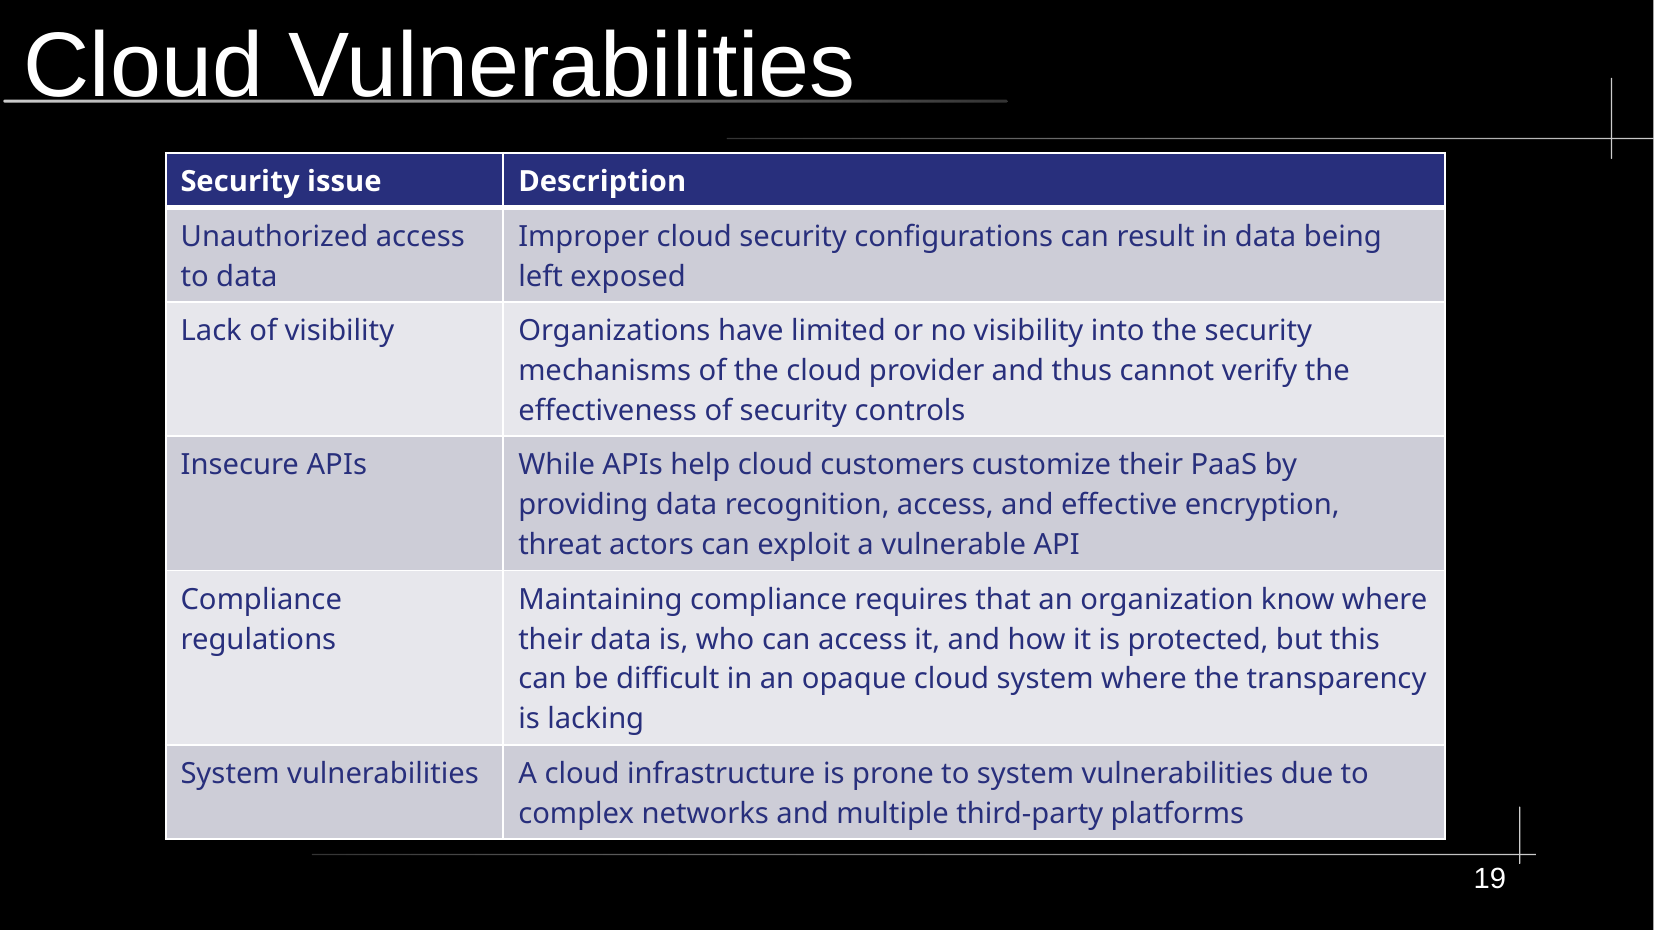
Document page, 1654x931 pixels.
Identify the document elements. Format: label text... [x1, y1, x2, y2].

table_cell Organizations have limited or no visibility into the security mechanisms of the cloud provider and thus cannot verify the effectiveness of security controls [504, 303, 1444, 435]
table_cell Maintaining compliance requires that an organization know where their data is, who can access it, and how it is protected, but this can be difficult in an opaque cloud system where the transparency is lacking [504, 571, 1444, 744]
table_cell Compliance regulations [167, 571, 502, 744]
table_cell Improper cloud security configurations can result in data being left exposed [504, 210, 1444, 301]
table_cell While APIs help cloud customers customize their PaaS by providing data recognition, access, and effective encryption, threat actors can exploit a vulnerable API [504, 437, 1444, 570]
table_cell Insecure APIs [167, 437, 502, 570]
table_header Security issue [167, 154, 502, 205]
table_cell Unauthorized access to data [167, 210, 502, 301]
table_cell Lack of visibility [167, 303, 502, 435]
table_cell System vulnerabilities [167, 746, 502, 838]
title Cloud Vulnerabilities [23, 11, 1589, 119]
table_cell A cloud infrastructure is prone to system vulnerabilities due to complex networks and multiple third-party platforms [504, 746, 1444, 838]
table_header Description [504, 154, 1444, 205]
